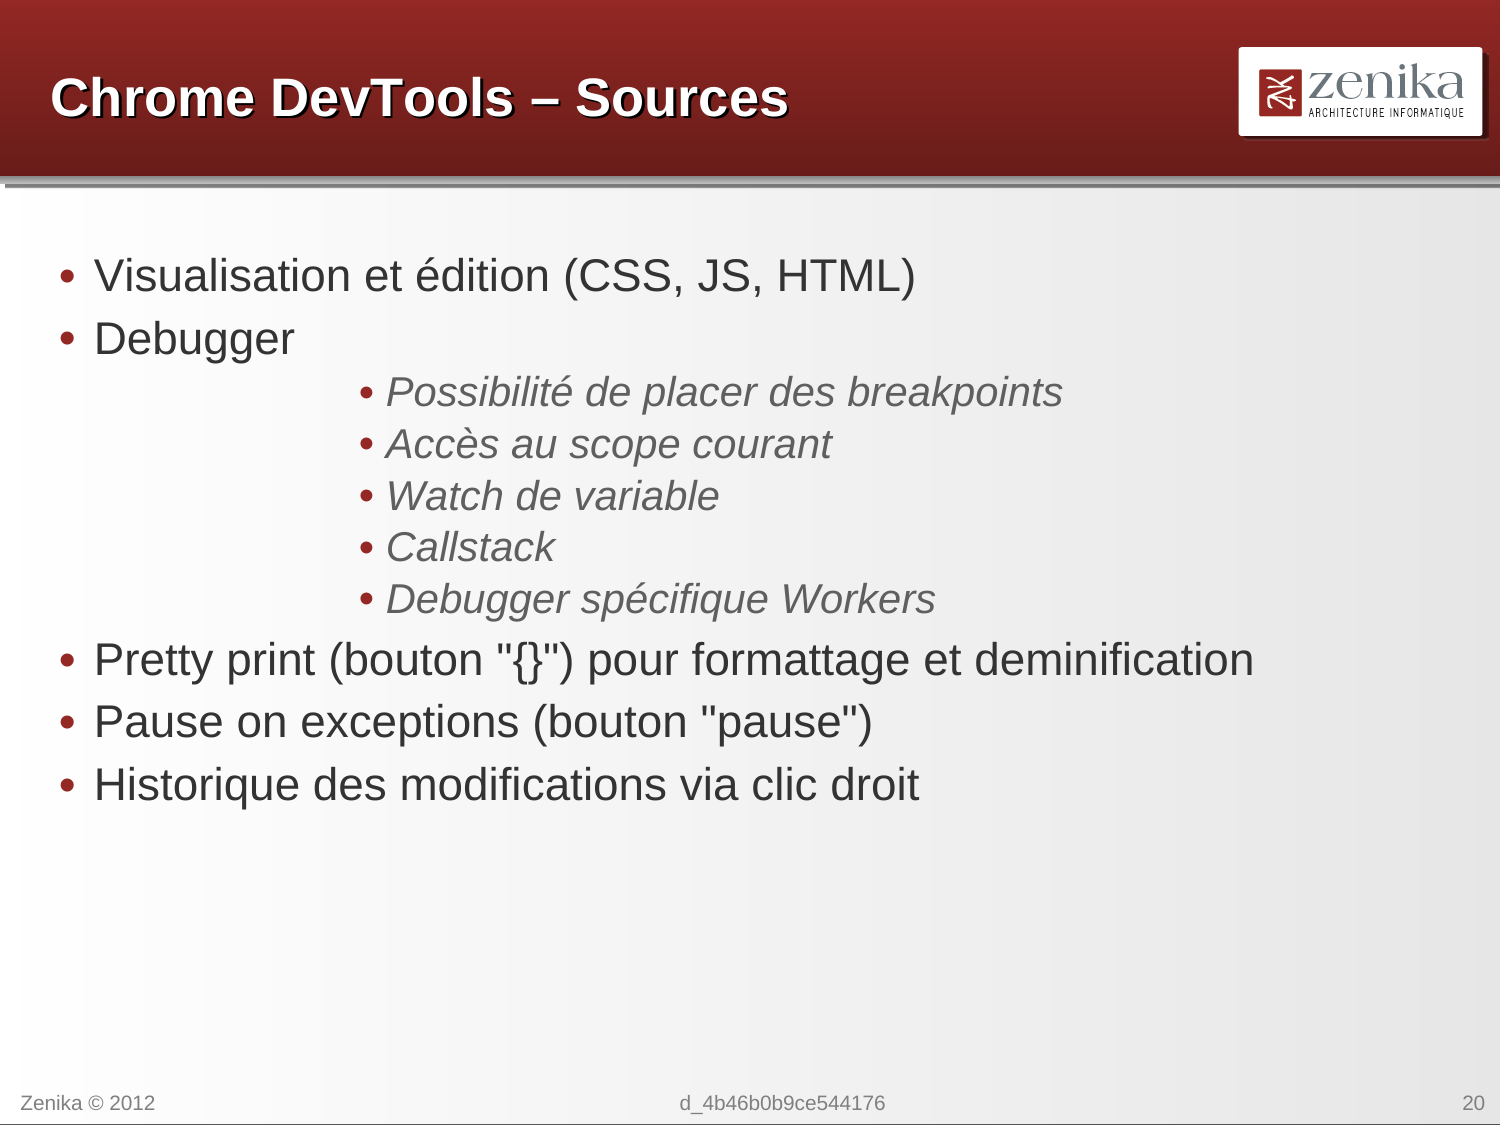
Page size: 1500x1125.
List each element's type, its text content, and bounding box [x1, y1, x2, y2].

picture [1257, 58, 1464, 125]
title Chrome DevTools – Sources [50, 15, 1206, 180]
list Visualisation et édition (CSS, JS, HTML) Debugger Possibilité de placer des breakpoints Accès au scope courant Watch de variable Callstack Debugger spécifique Workers Pretty print (bouton "{}") pour formattage et deminification Pause on exceptions (bouton "pause") Historique des modifications via clic droit [59, 249, 1447, 1079]
